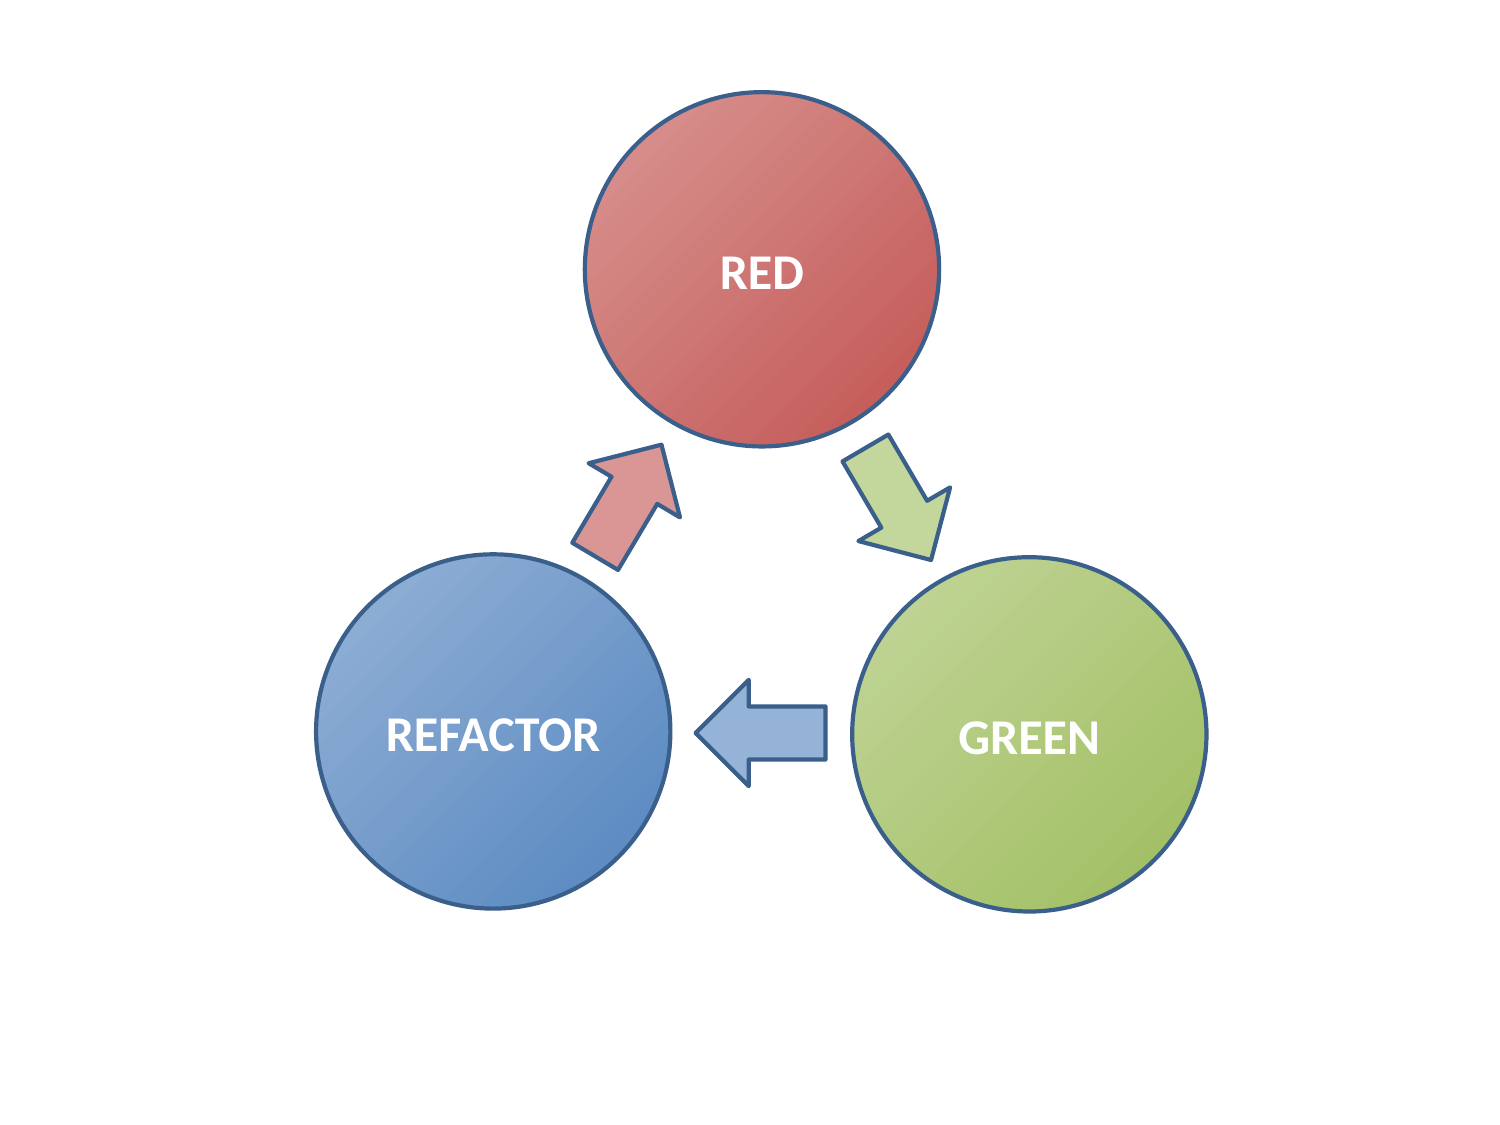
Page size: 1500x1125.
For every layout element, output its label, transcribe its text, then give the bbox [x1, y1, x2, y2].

text_box [695, 679, 826, 787]
text_box REFACTOR [316, 554, 671, 909]
text_box [842, 434, 951, 561]
text_box RED [584, 92, 940, 447]
text_box [572, 444, 681, 570]
text_box GREEN [852, 557, 1207, 912]
